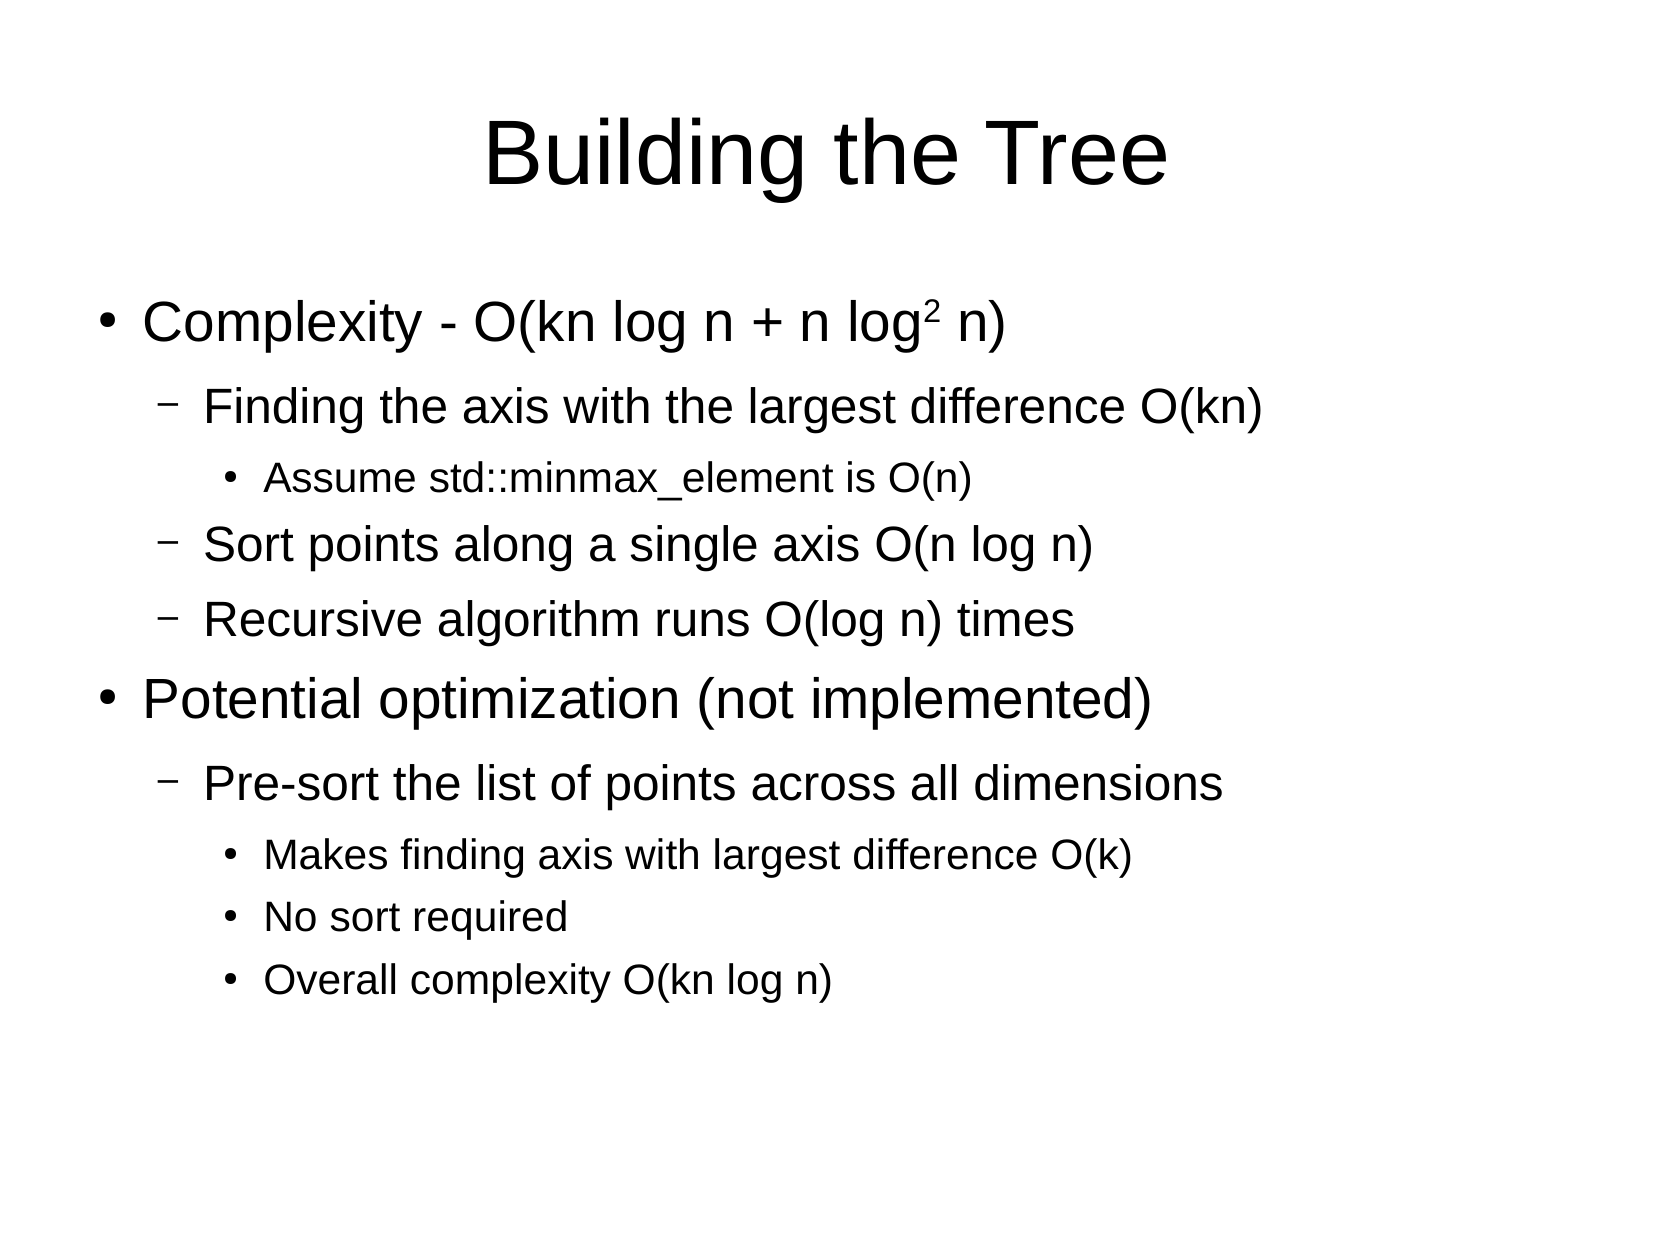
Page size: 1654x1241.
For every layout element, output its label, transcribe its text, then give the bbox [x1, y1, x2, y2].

title Building the Tree [82, 49, 1571, 257]
list Complexity - O(kn log n + n log2 n) Finding the axis with the largest difference O(kn) Assume std::minmax_element is O(n) Sort points along a single axis O(n log n) Recursive algorithm runs O(log n) times Potential optimization (not implemented) Pre-sort the list of points across all dimensions Makes finding axis with largest difference O(k) No sort required Overall complexity O(kn log n) [82, 290, 1571, 1010]
